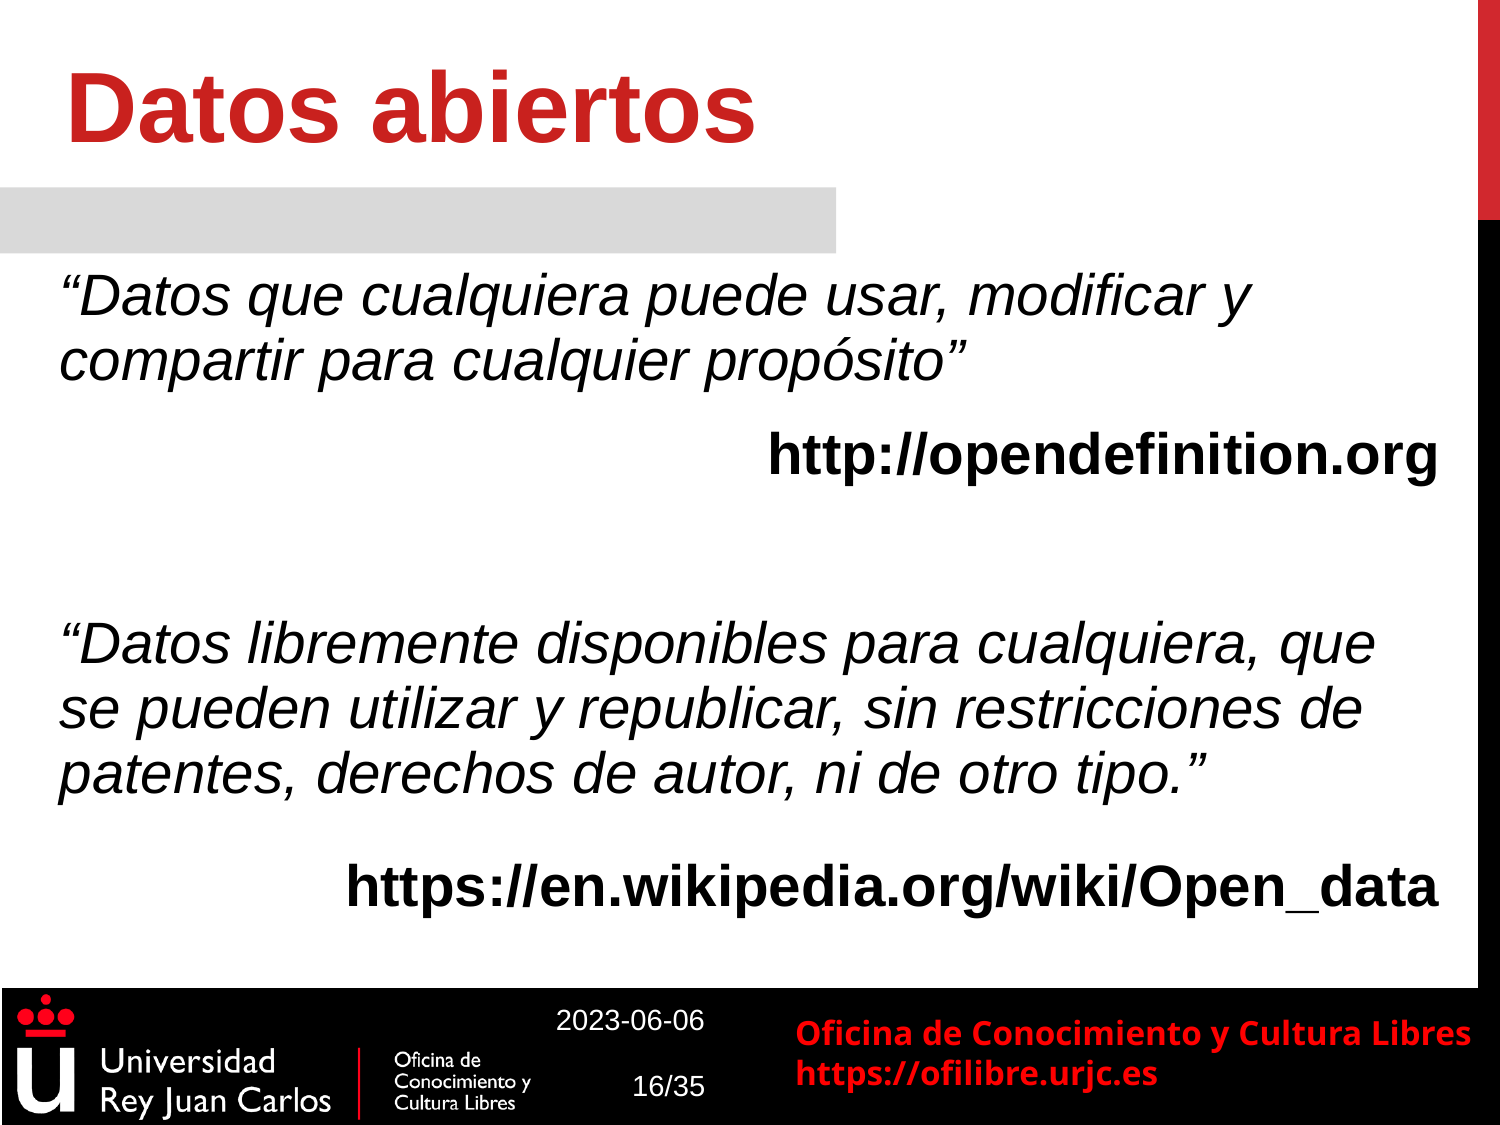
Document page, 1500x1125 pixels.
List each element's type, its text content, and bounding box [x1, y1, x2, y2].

picture [17, 994, 531, 1120]
title [75, 7, 1425, 196]
text_box “Datos que cualquiera puede usar, modificar y compartir para cualquier propósito” http://opendefinition.org “Datos libremente disponibles para cualquiera, que se pueden utilizar y republicar, sin restricciones de patentes, derechos de autor, ni de otro tipo.” https://en.wikipedia.org/wiki/Open_data [45, 254, 1456, 926]
text_box Datos abiertos [50, 45, 816, 174]
